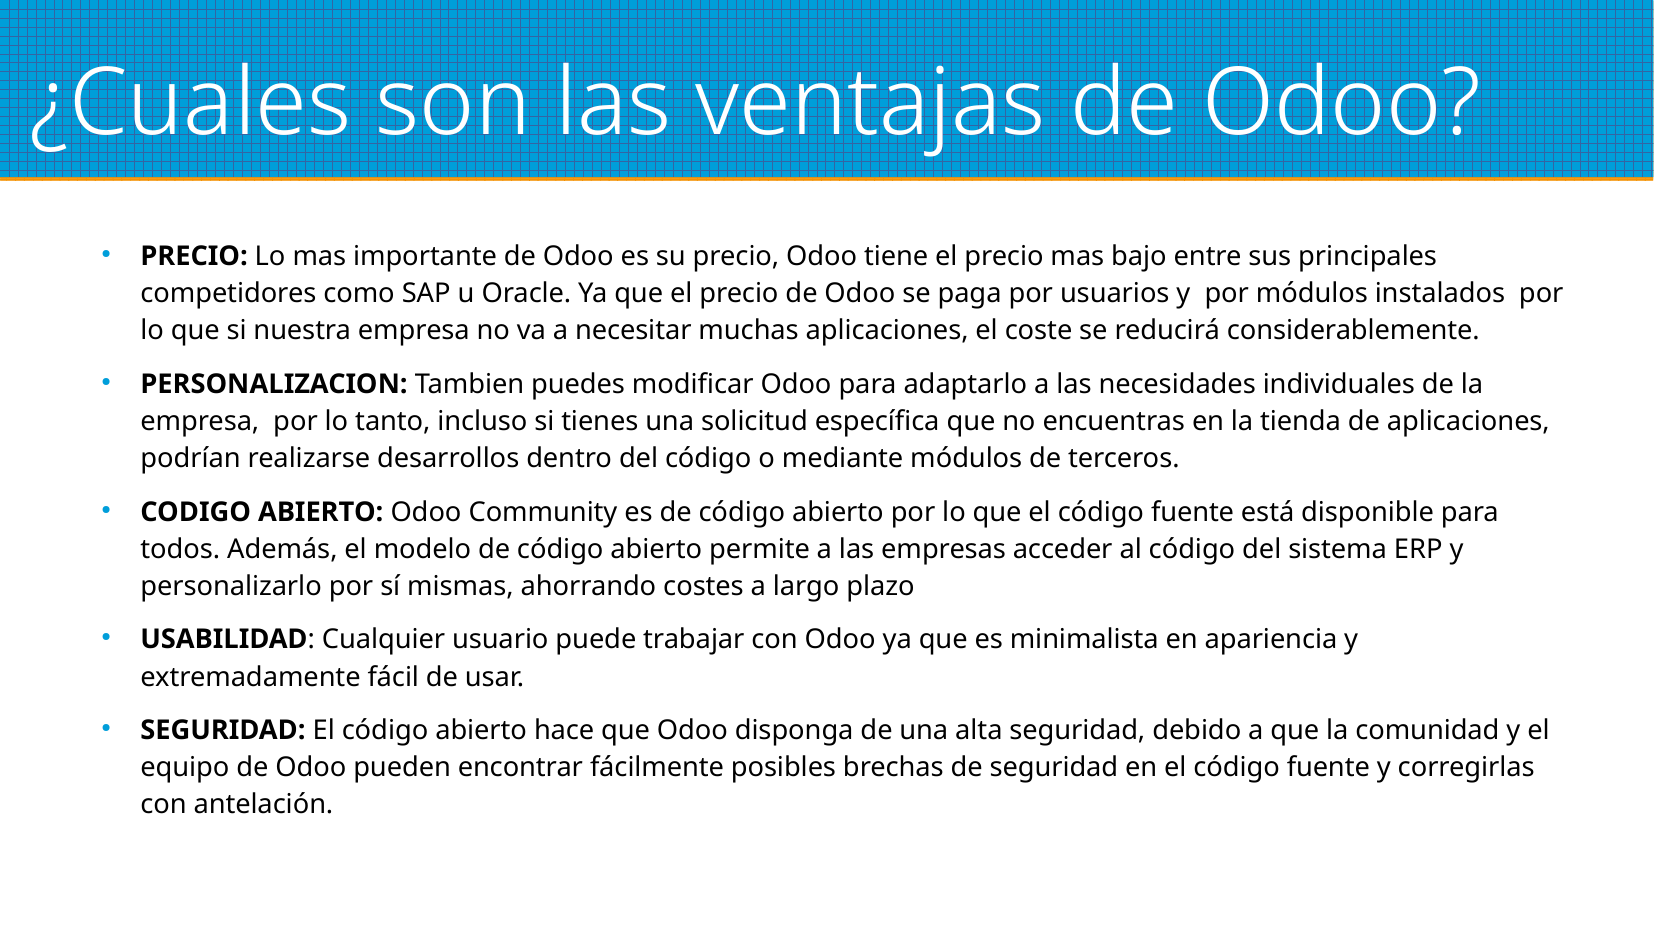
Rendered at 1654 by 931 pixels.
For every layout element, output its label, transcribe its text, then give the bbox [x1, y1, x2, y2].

title ¿Cuales son las ventajas de Odoo? [29, 0, 1506, 163]
list PRECIO: Lo mas importante de Odoo es su precio, Odoo tiene el precio mas bajo entre sus principales competidores como SAP u Oracle. Ya que el precio de Odoo se paga por usuarios y por módulos instalados por lo que si nuestra empresa no va a necesitar muchas aplicaciones, el coste se reducirá considerablemente. PERSONALIZACION: Tambien puedes modificar Odoo para adaptarlo a las necesidades individuales de la empresa, por lo tanto, incluso si tienes una solicitud específica que no encuentras en la tienda de aplicaciones, podrían realizarse desarrollos dentro del código o mediante módulos de terceros. CODIGO ABIERTO: Odoo Community es de código abierto por lo que el código fuente está disponible para todos. Además, el modelo de código abierto permite a las empresas acceder al código del sistema ERP y personalizarlo por sí mismas, ahorrando costes a largo plazo USABILIDAD: Cualquier usuario puede trabajar con Odoo ya que es minimalista en apariencia y extremadamente fácil de usar. SEGURIDAD: El código abierto hace que Odoo disponga de una alta seguridad, debido a que la comunidad y el equipo de Odoo pueden encontrar fácilmente posibles brechas de seguridad en el código fuente y corregirlas con antelación. [88, 236, 1565, 857]
